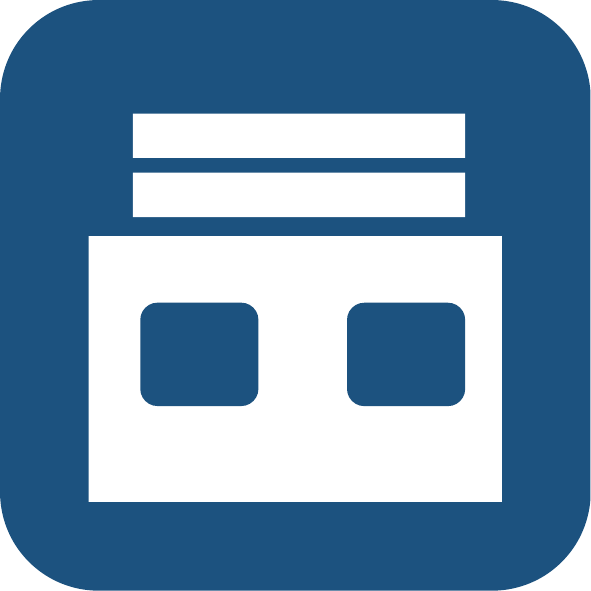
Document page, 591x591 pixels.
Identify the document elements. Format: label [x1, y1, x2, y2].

text_box [0, 0, 591, 591]
